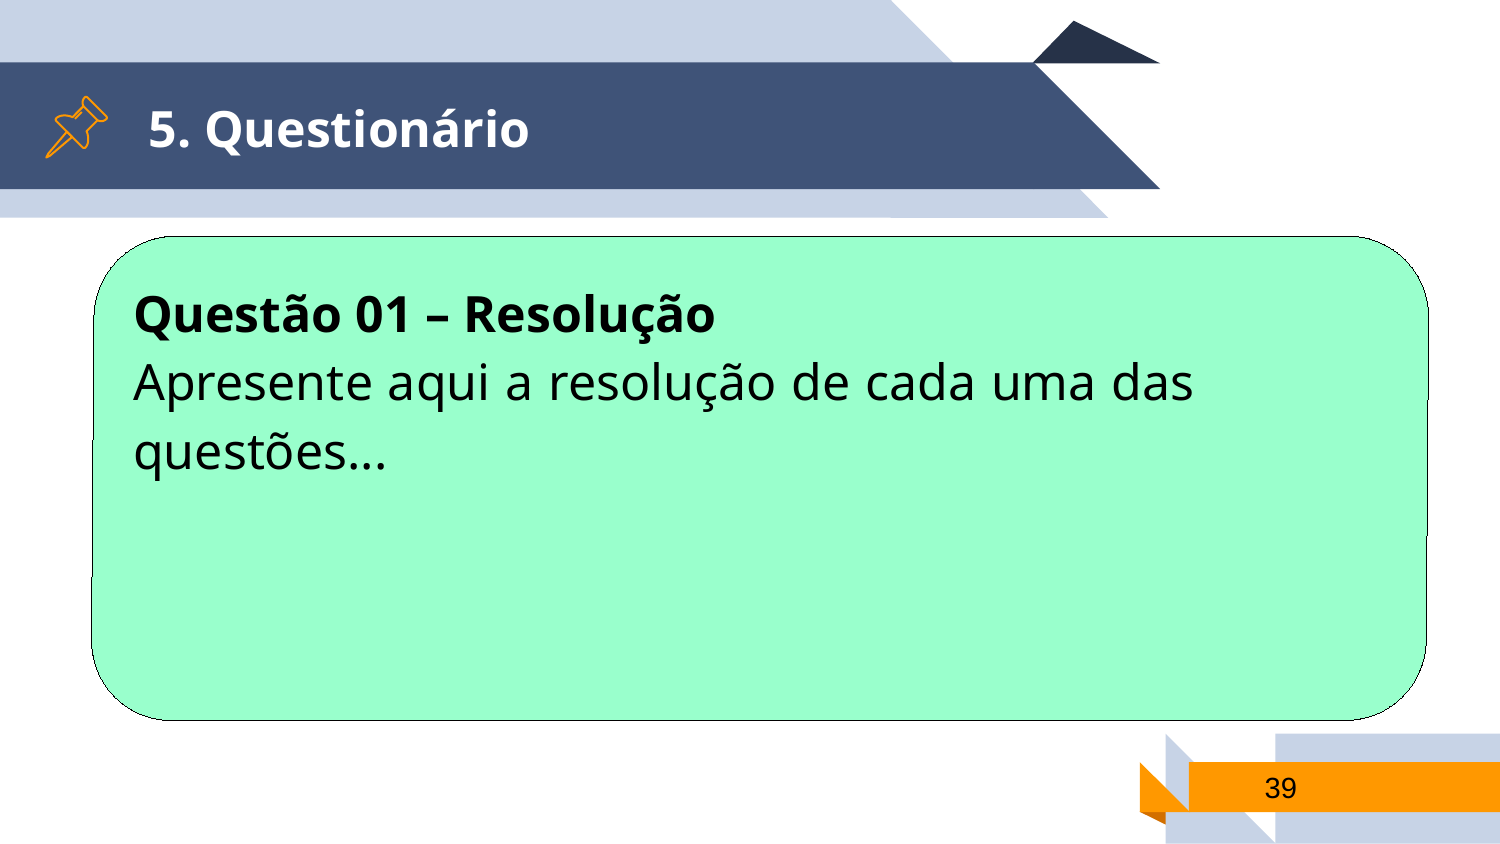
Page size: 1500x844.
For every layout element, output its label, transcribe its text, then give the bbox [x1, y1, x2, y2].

slide_number <number> [1249, 760, 1494, 813]
text_box [91, 236, 1429, 721]
text_box Questão 01 – Resolução Apresente aqui a resolução de cada uma das questões... [118, 271, 1406, 419]
title 5. Questionário [133, 64, 1035, 190]
